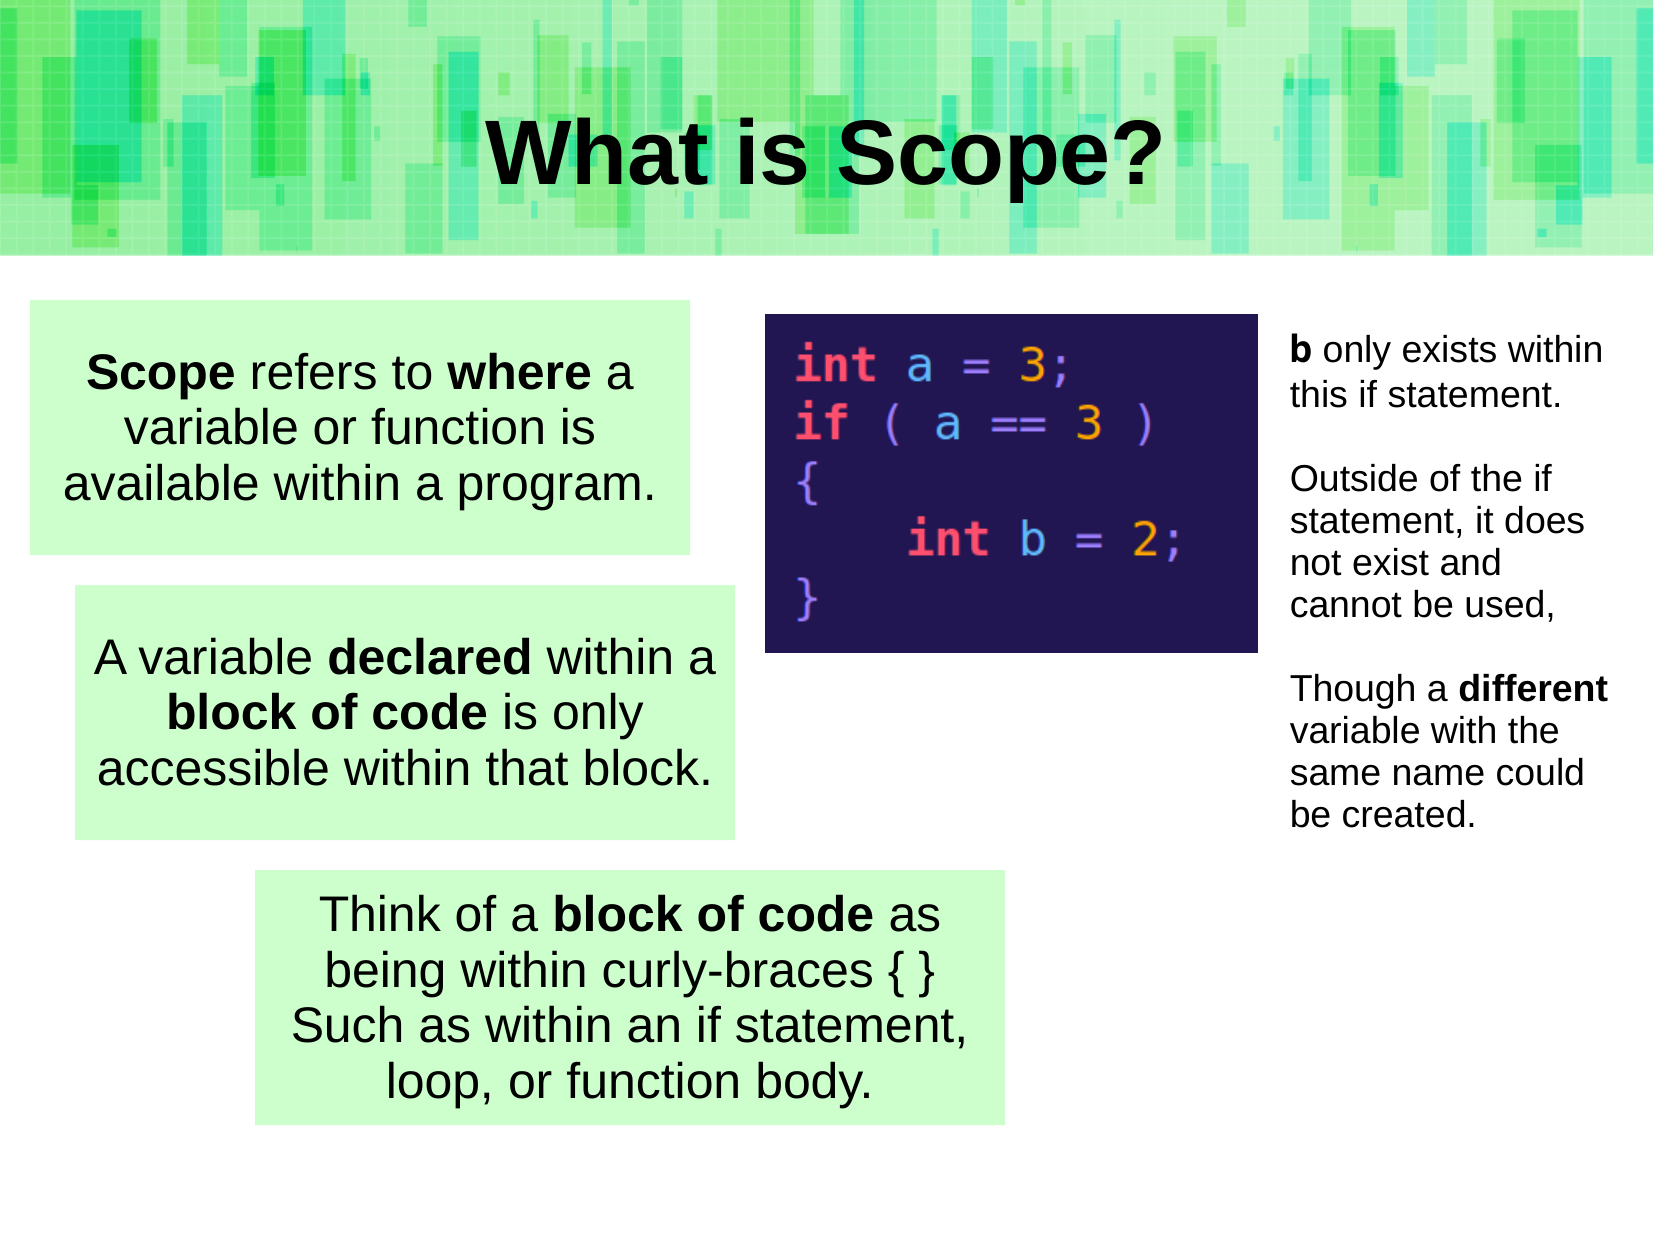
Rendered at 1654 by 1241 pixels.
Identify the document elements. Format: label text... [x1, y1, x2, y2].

text_box A variable declared within a block of code is only accessible within that block. [75, 585, 736, 841]
text_box Scope refers to where a variable or function is available within a program. [30, 300, 691, 556]
text_box b only exists within this if statement. Outside of the if statement, it does not exist and cannot be used, Though a different variable with the same name could be created. [1275, 315, 1636, 838]
title What is Scope? [82, 49, 1571, 257]
text_box Think of a block of code as being within curly-braces { } Such as within an if statement, loop, or function body. [255, 870, 1006, 1126]
picture [0, 0, 1654, 1241]
